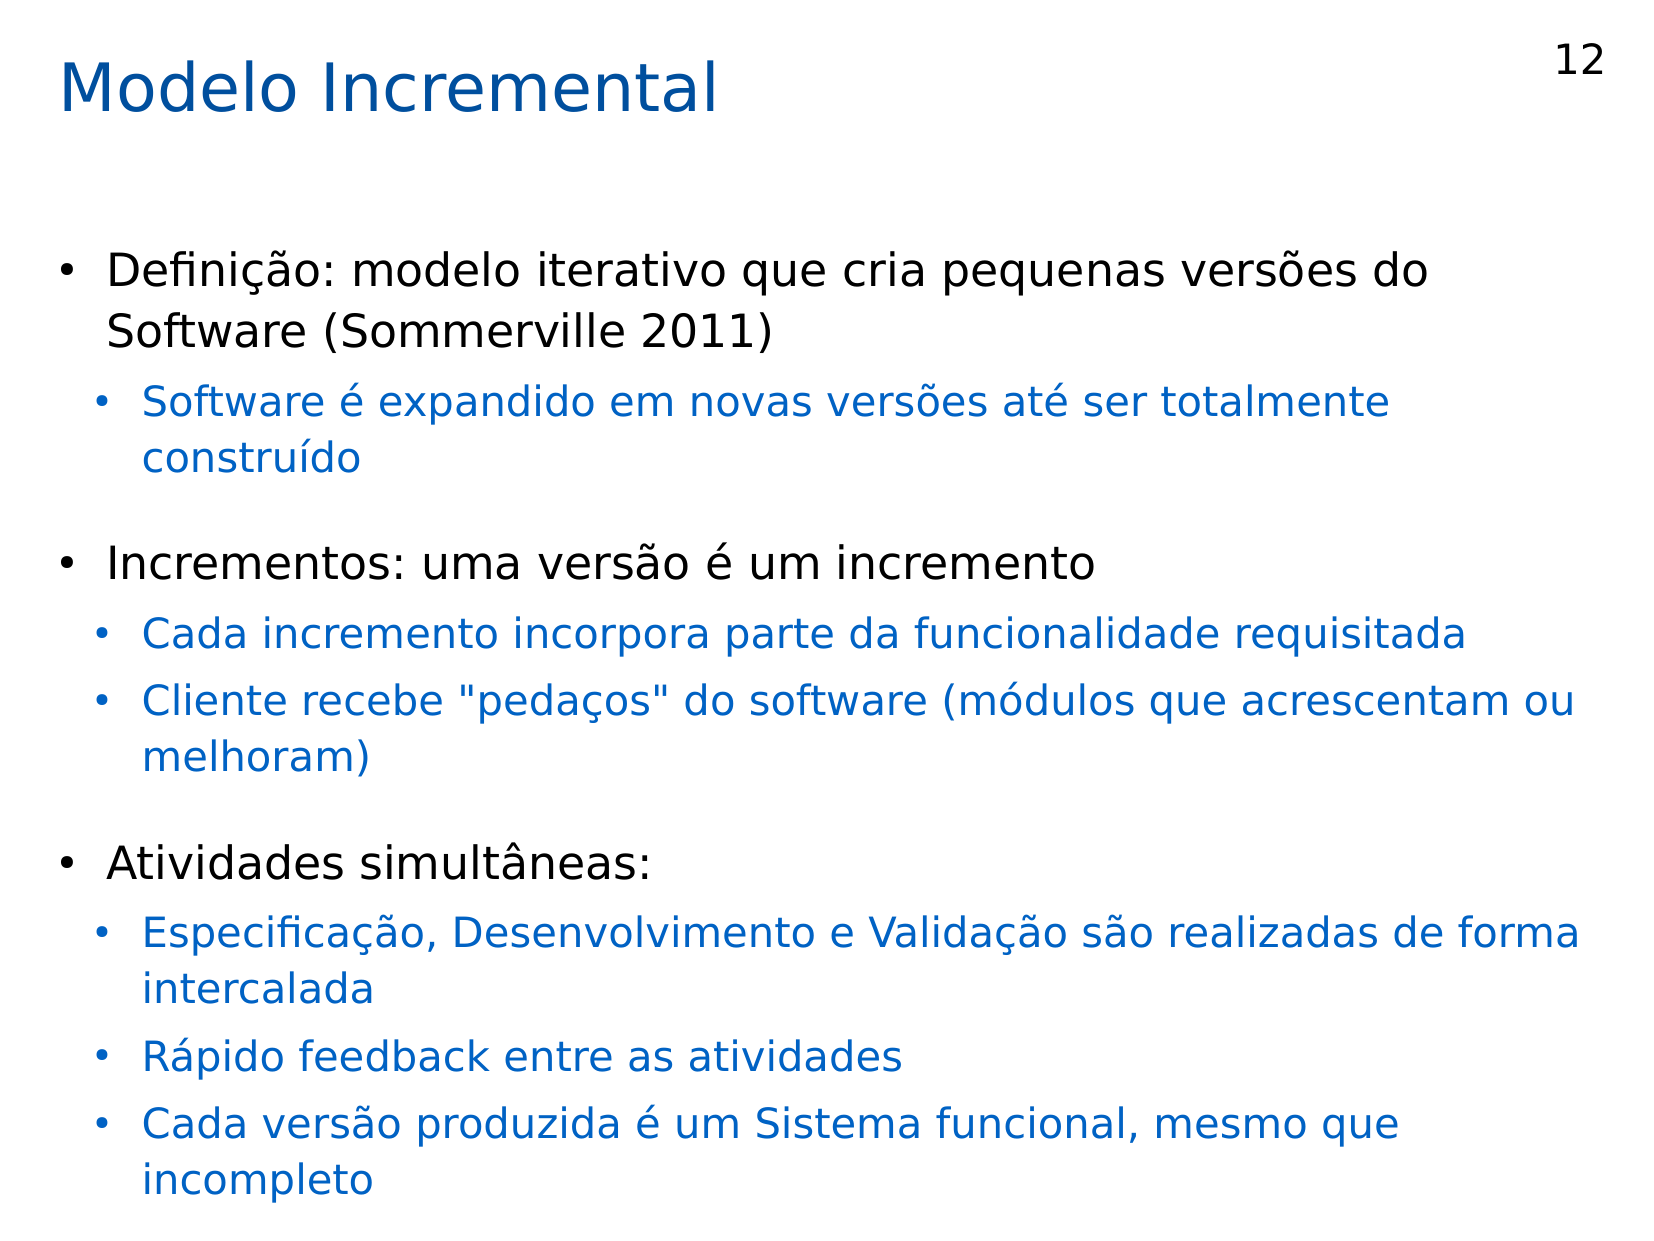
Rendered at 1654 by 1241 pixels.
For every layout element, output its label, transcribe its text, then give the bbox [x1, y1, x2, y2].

title Modelo Incremental [59, 29, 1506, 148]
list Definição: modelo iterativo que cria pequenas versões do Software (Sommerville 2011) Software é expandido em novas versões até ser totalmente construído Incrementos: uma versão é um incremento Cada incremento incorpora parte da funcionalidade requisitada Cliente recebe "pedaços" do software (módulos que acrescentam ou melhoram) Atividades simultâneas: Especificação, Desenvolvimento e Validação são realizadas de forma intercalada Rápido feedback entre as atividades Cada versão produzida é um Sistema funcional, mesmo que incompleto [59, 236, 1595, 1211]
